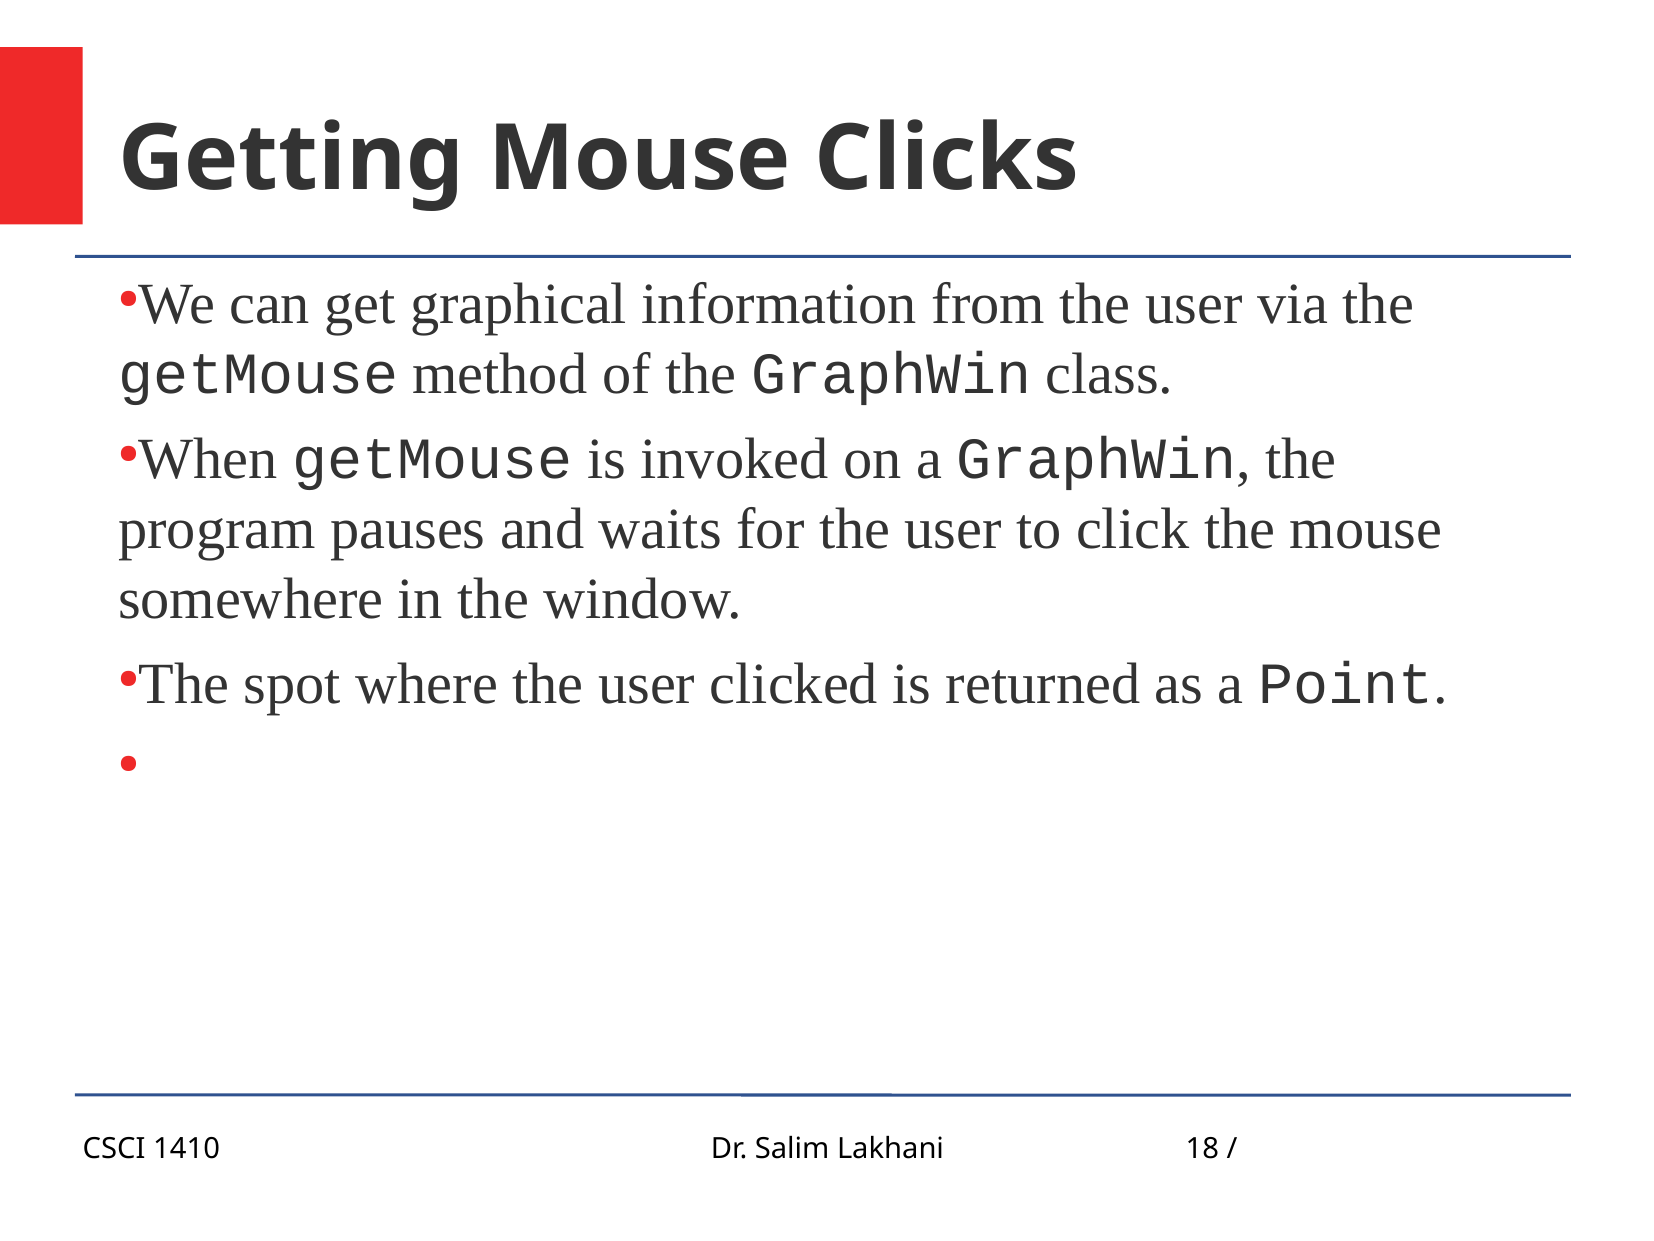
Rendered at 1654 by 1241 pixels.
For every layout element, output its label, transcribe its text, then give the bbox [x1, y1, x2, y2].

list We can get graphical information from the user via the getMouse method of the GraphWin class. When getMouse is invoked on a GraphWin, the program pauses and waits for the user to click the mouse somewhere in the window. The spot where the user clicked is returned as a Point. [118, 265, 1536, 1081]
text_box CSCI 1410 [82, 1129, 468, 1216]
text_box / [1185, 1129, 1571, 1216]
text_box Dr. Salim Lakhani [565, 1129, 1090, 1216]
title Getting Mouse Clicks [118, 49, 1571, 257]
